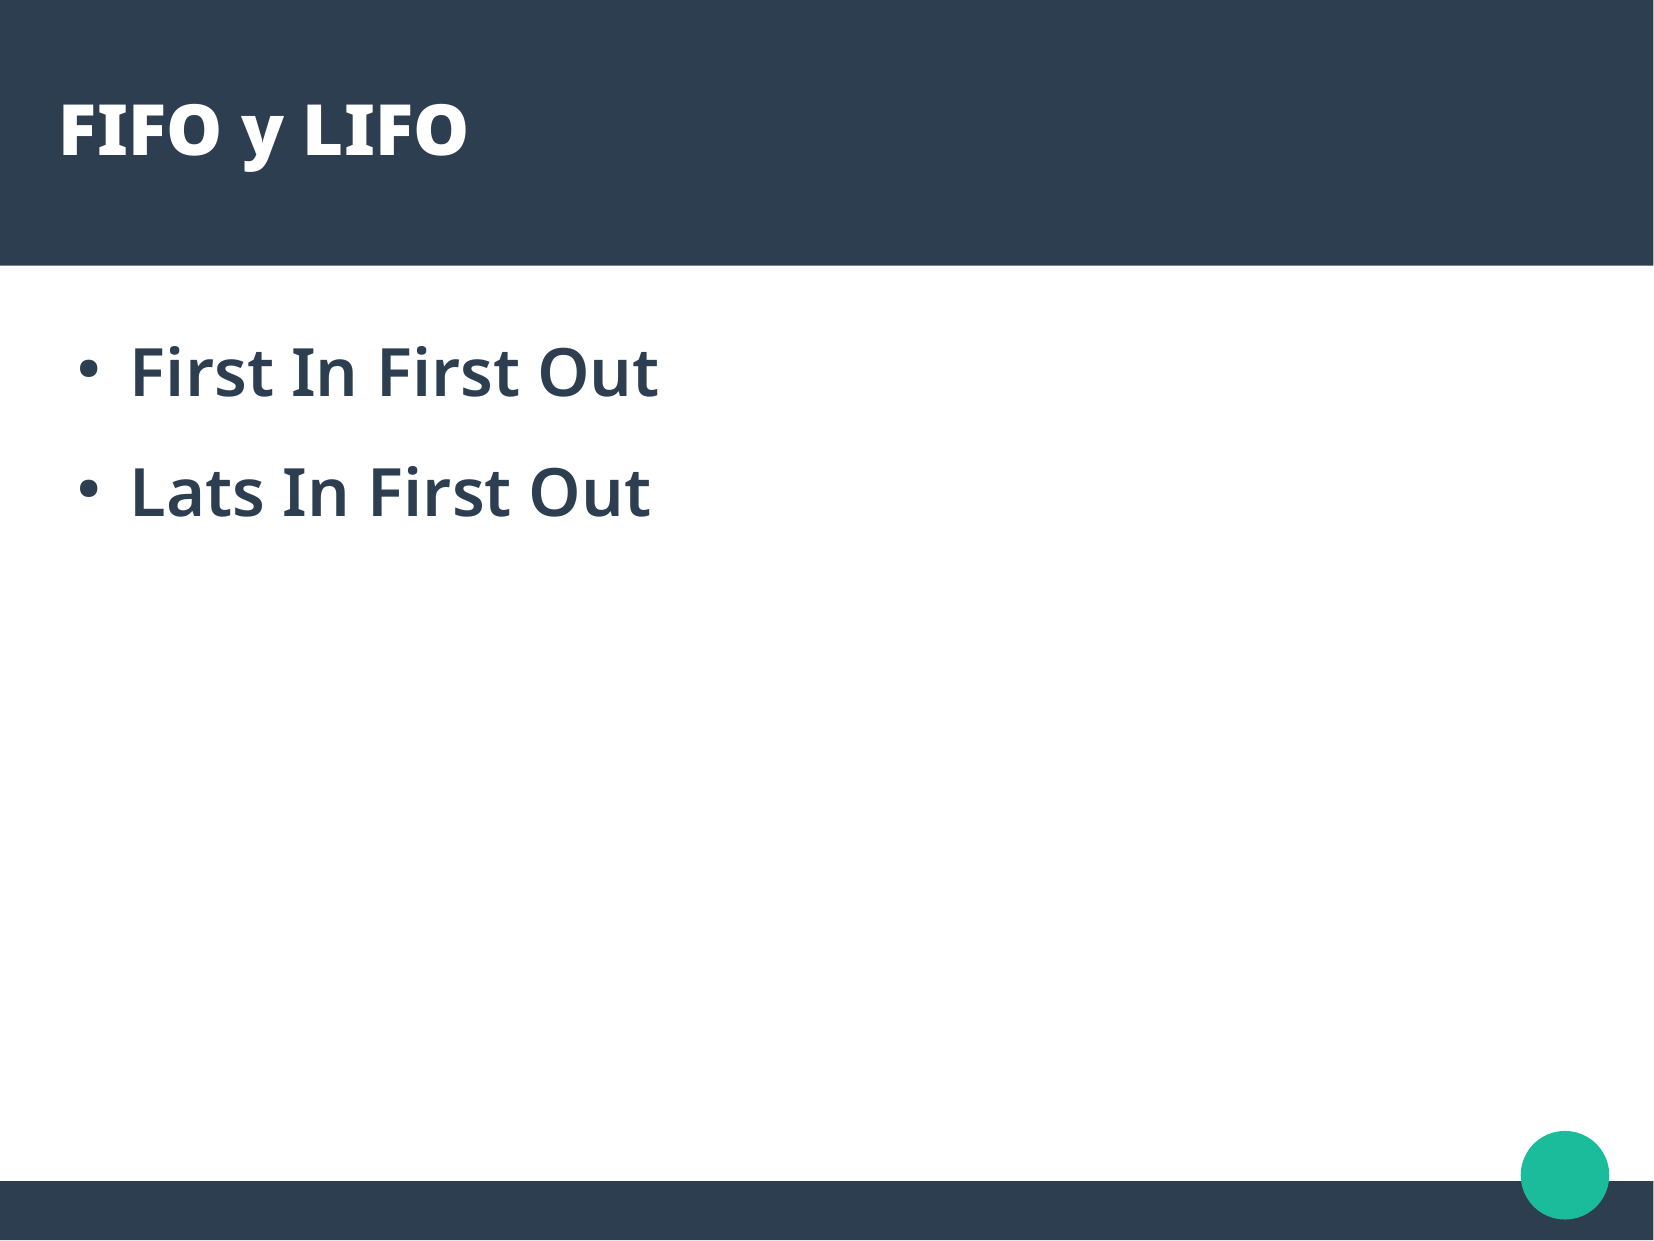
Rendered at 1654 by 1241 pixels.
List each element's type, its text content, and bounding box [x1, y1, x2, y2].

title FIFO y LIFO [59, 49, 1595, 207]
list First In First Out Lats In First Out [59, 324, 1595, 1152]
